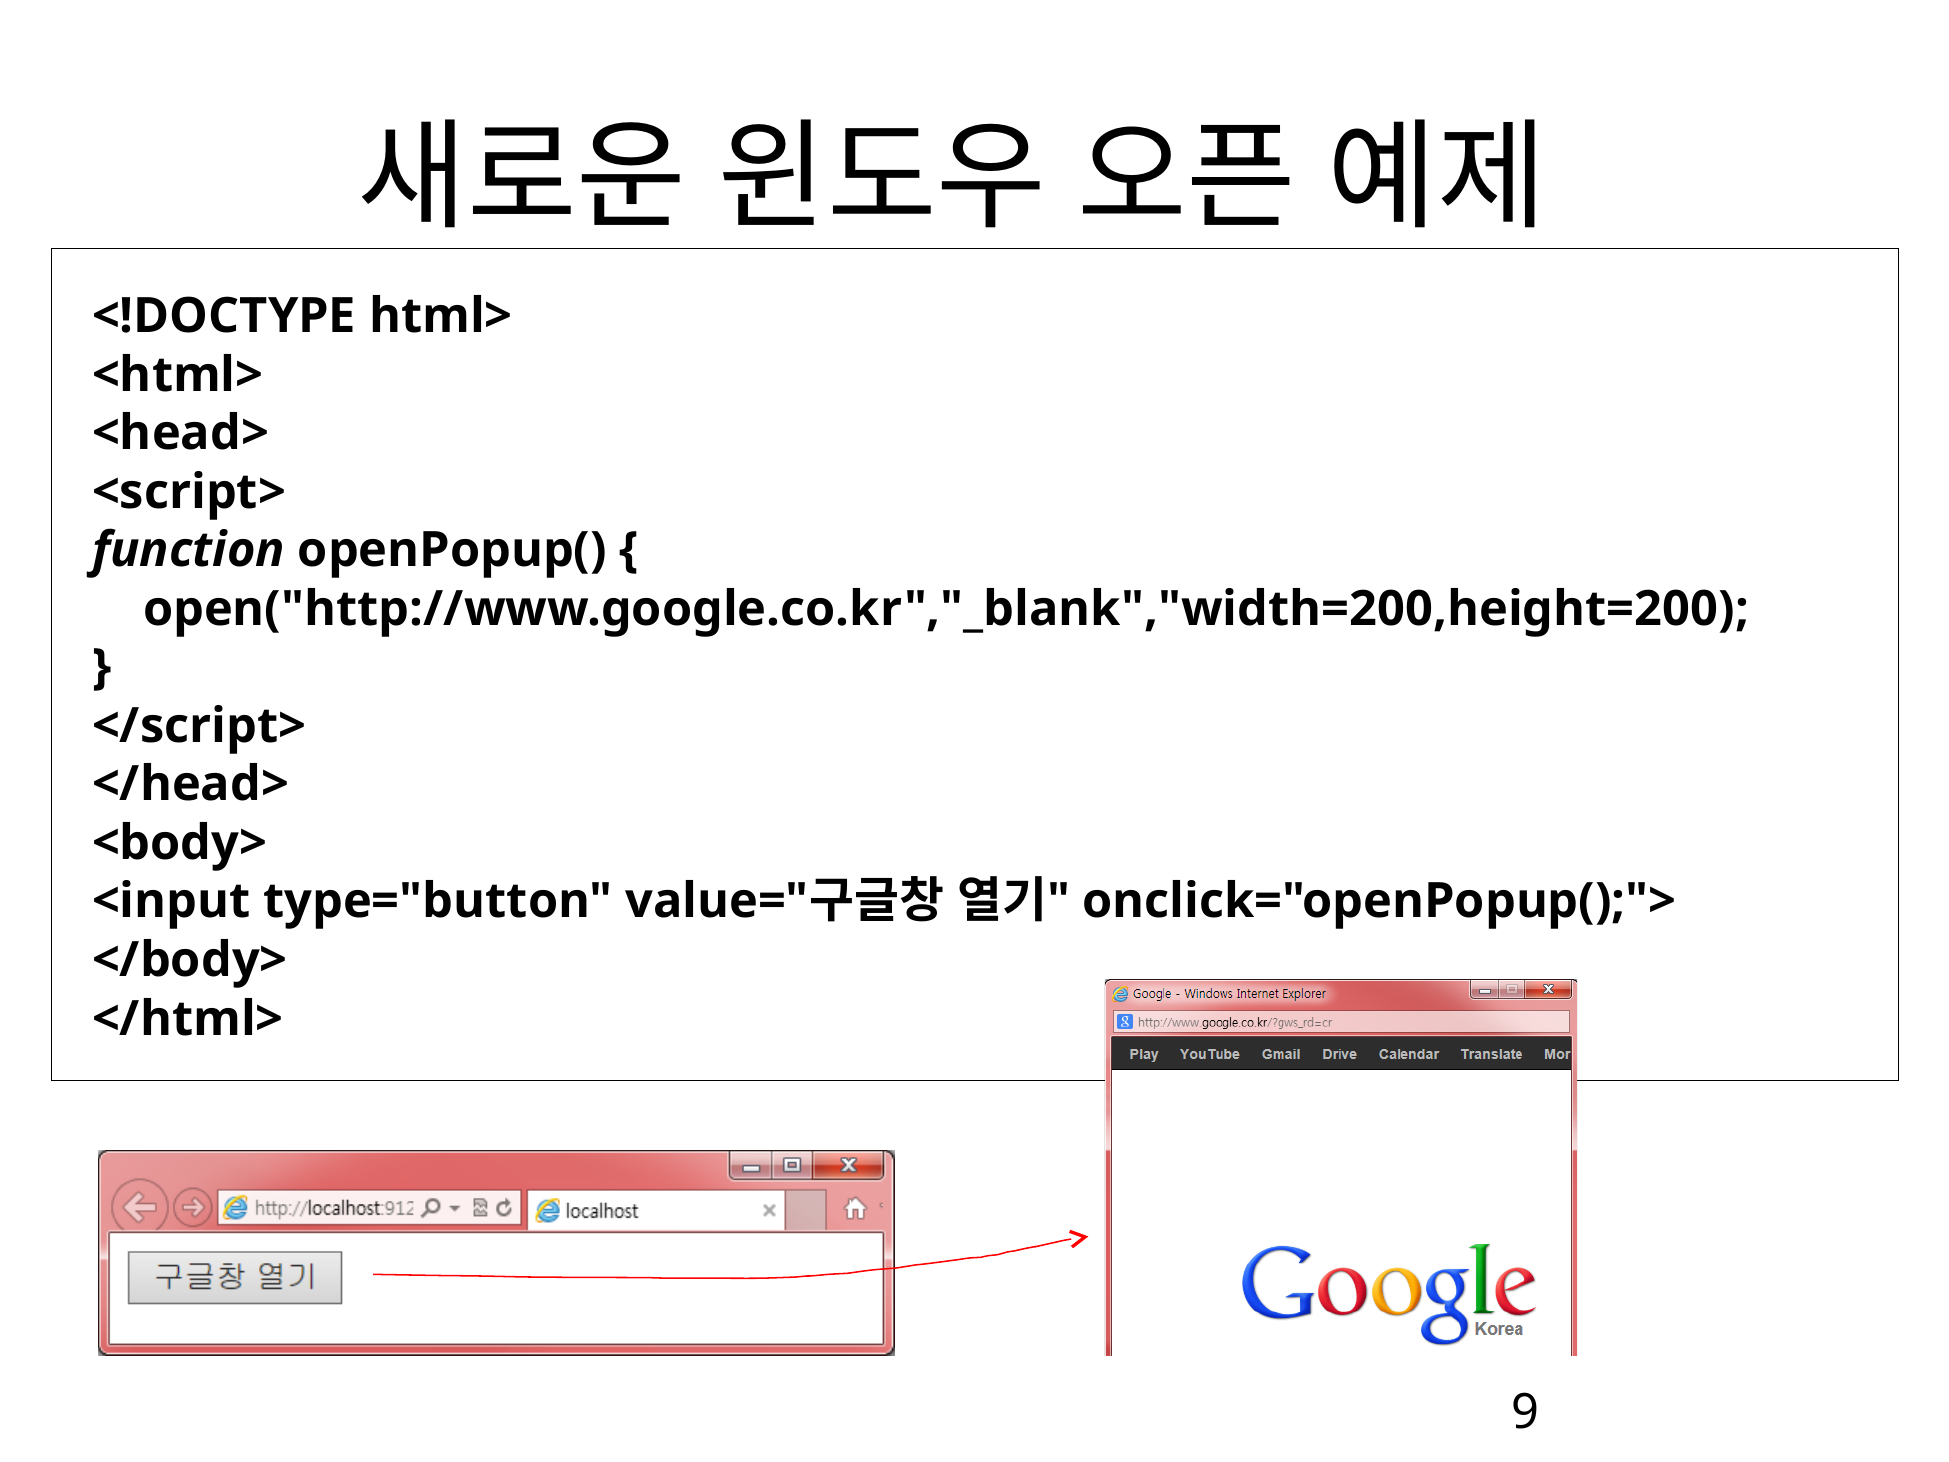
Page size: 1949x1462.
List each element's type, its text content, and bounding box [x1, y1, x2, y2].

text_box <!DOCTYPE html> <html> <head> <script> function openPopup() { open("http://www.google.co.kr","_blank","width=200,height=200); } </script> </head> <body> <input type="button" value="구글창 열기" onclick="openPopup();"> </body> </html> [51, 248, 1899, 1081]
title 새로운 윈도우 오픈 예제 [156, 92, 1749, 248]
slide_number <숫자> [1496, 1372, 1899, 1462]
picture [98, 1150, 895, 1356]
picture [1104, 979, 1578, 1356]
